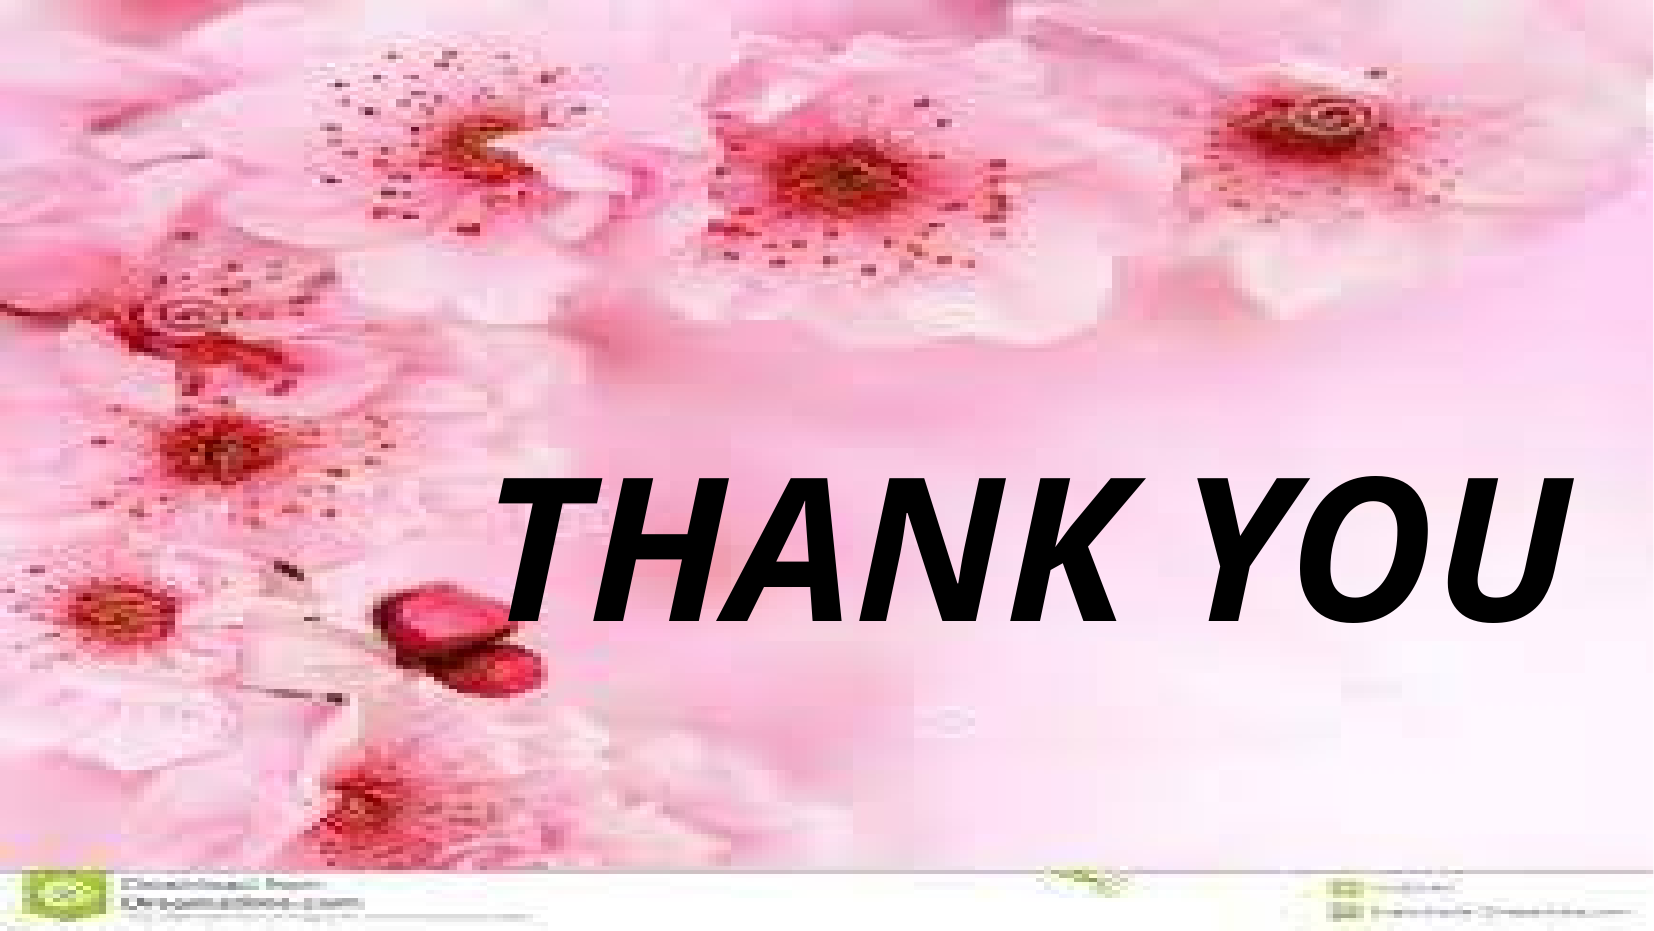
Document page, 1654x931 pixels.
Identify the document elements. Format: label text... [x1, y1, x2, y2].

title THANK YOU [342, 271, 1654, 815]
picture [0, 0, 1654, 931]
